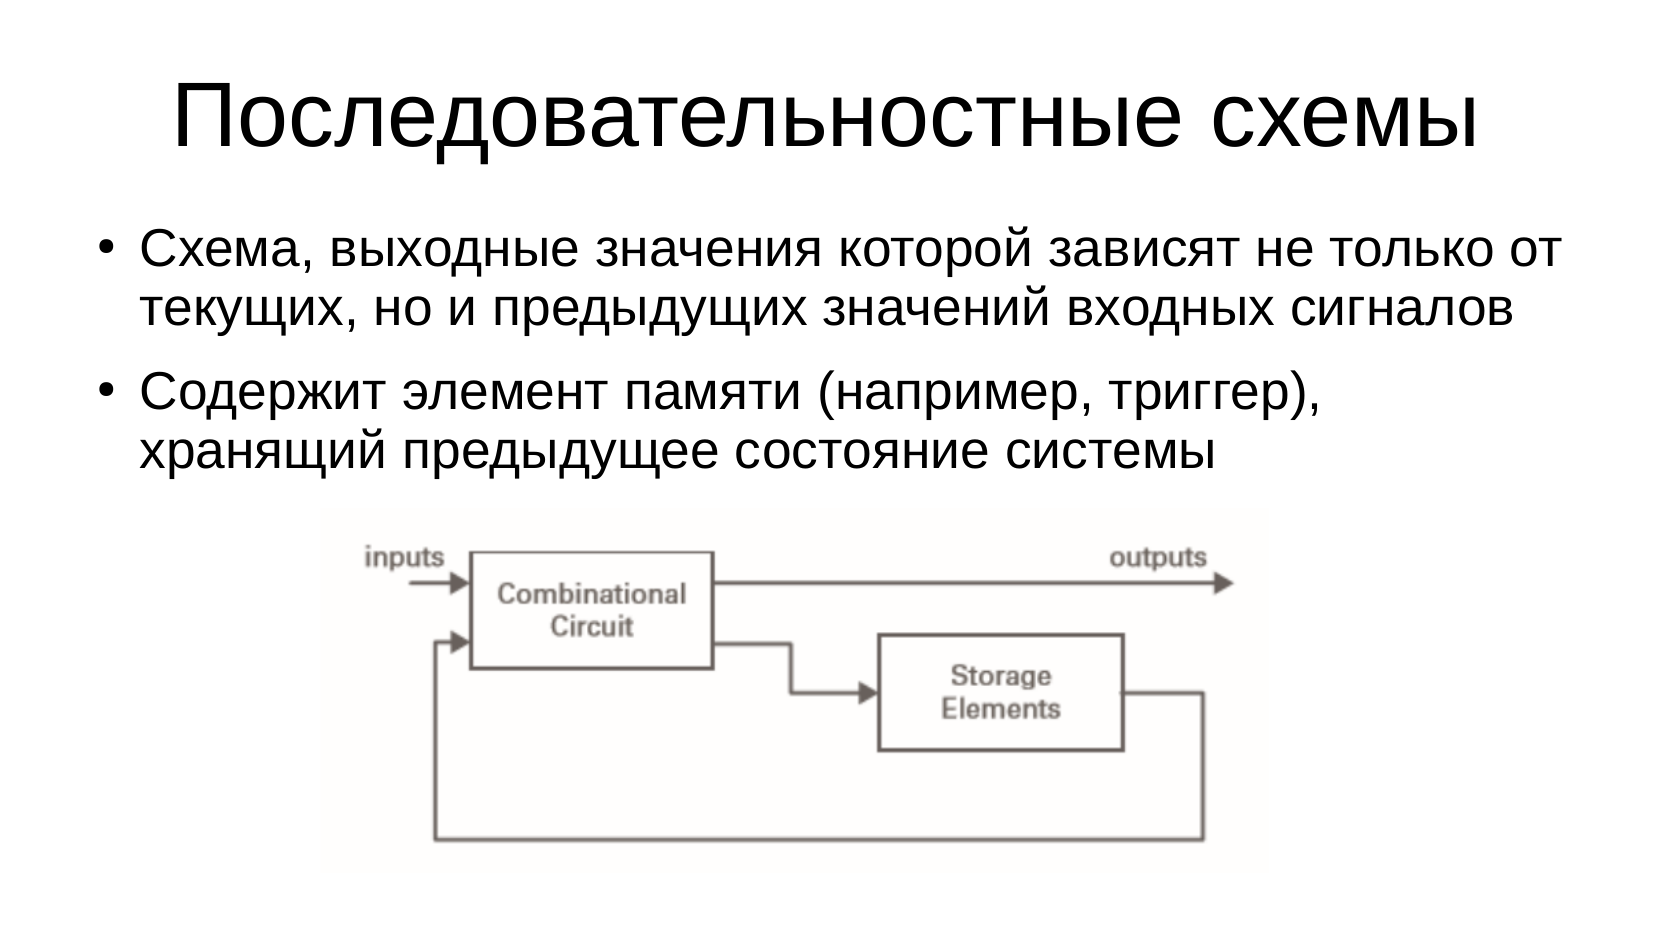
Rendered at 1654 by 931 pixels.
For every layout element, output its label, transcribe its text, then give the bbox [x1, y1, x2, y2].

title Последовательностные схемы [82, 37, 1571, 193]
list Схема, выходные значения которой зависят не только от текущих, но и предыдущих значений входных сигналов Содержит элемент памяти (например, триггер), хранящий предыдущее состояние системы [82, 217, 1571, 496]
picture [308, 508, 1354, 873]
